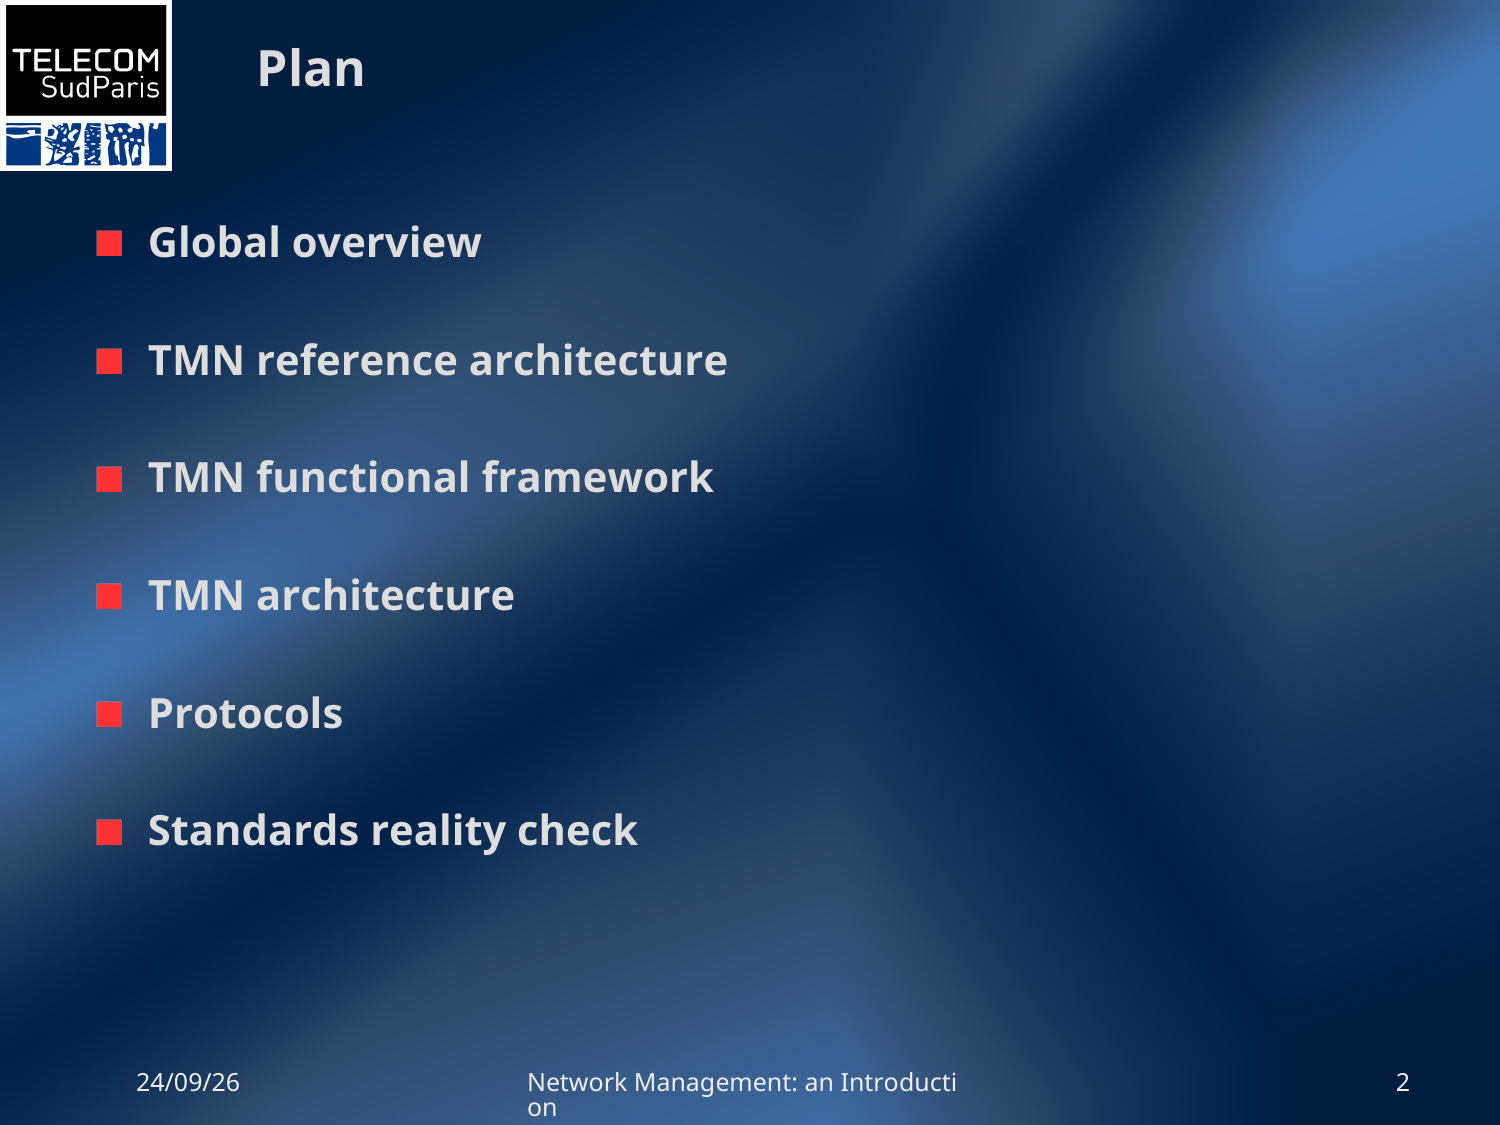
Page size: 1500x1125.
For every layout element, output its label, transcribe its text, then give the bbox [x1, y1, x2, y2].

picture [0, 0, 1500, 1125]
title Plan [242, 7, 1436, 126]
list Global overview TMN reference architecture TMN functional framework TMN architecture Protocols Standards reality check [76, 207, 1427, 977]
